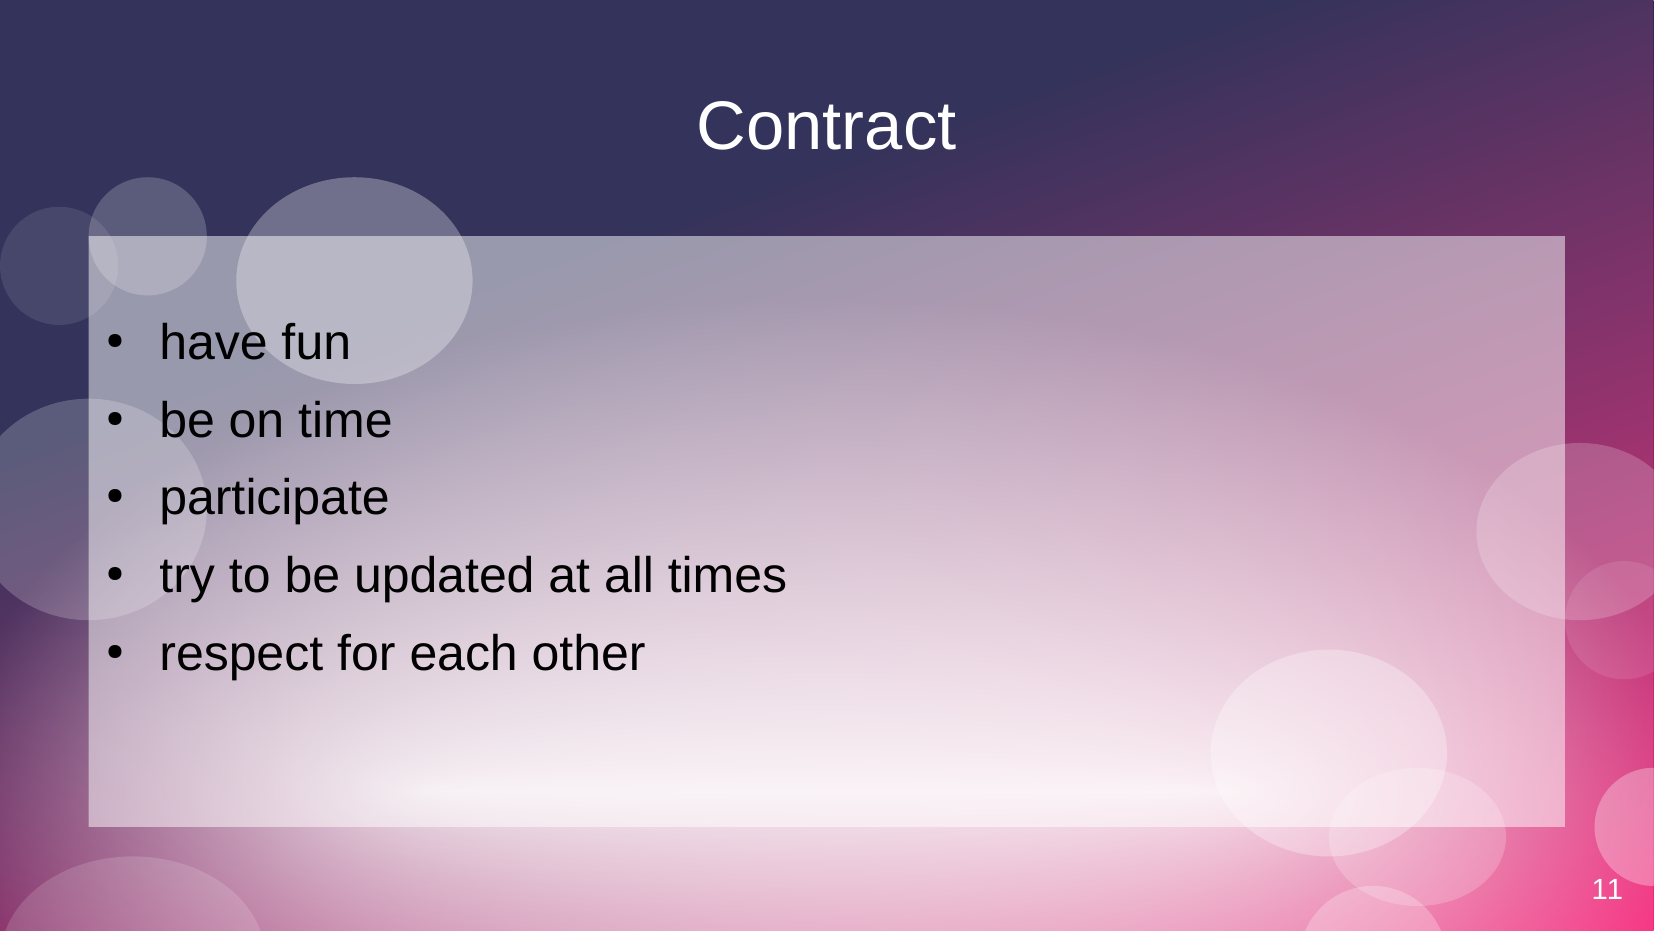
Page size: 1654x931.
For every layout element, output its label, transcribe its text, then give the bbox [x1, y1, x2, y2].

list have fun be on time participate try to be updated at all times respect for each other [88, 236, 1565, 827]
title Contract [88, 44, 1565, 207]
